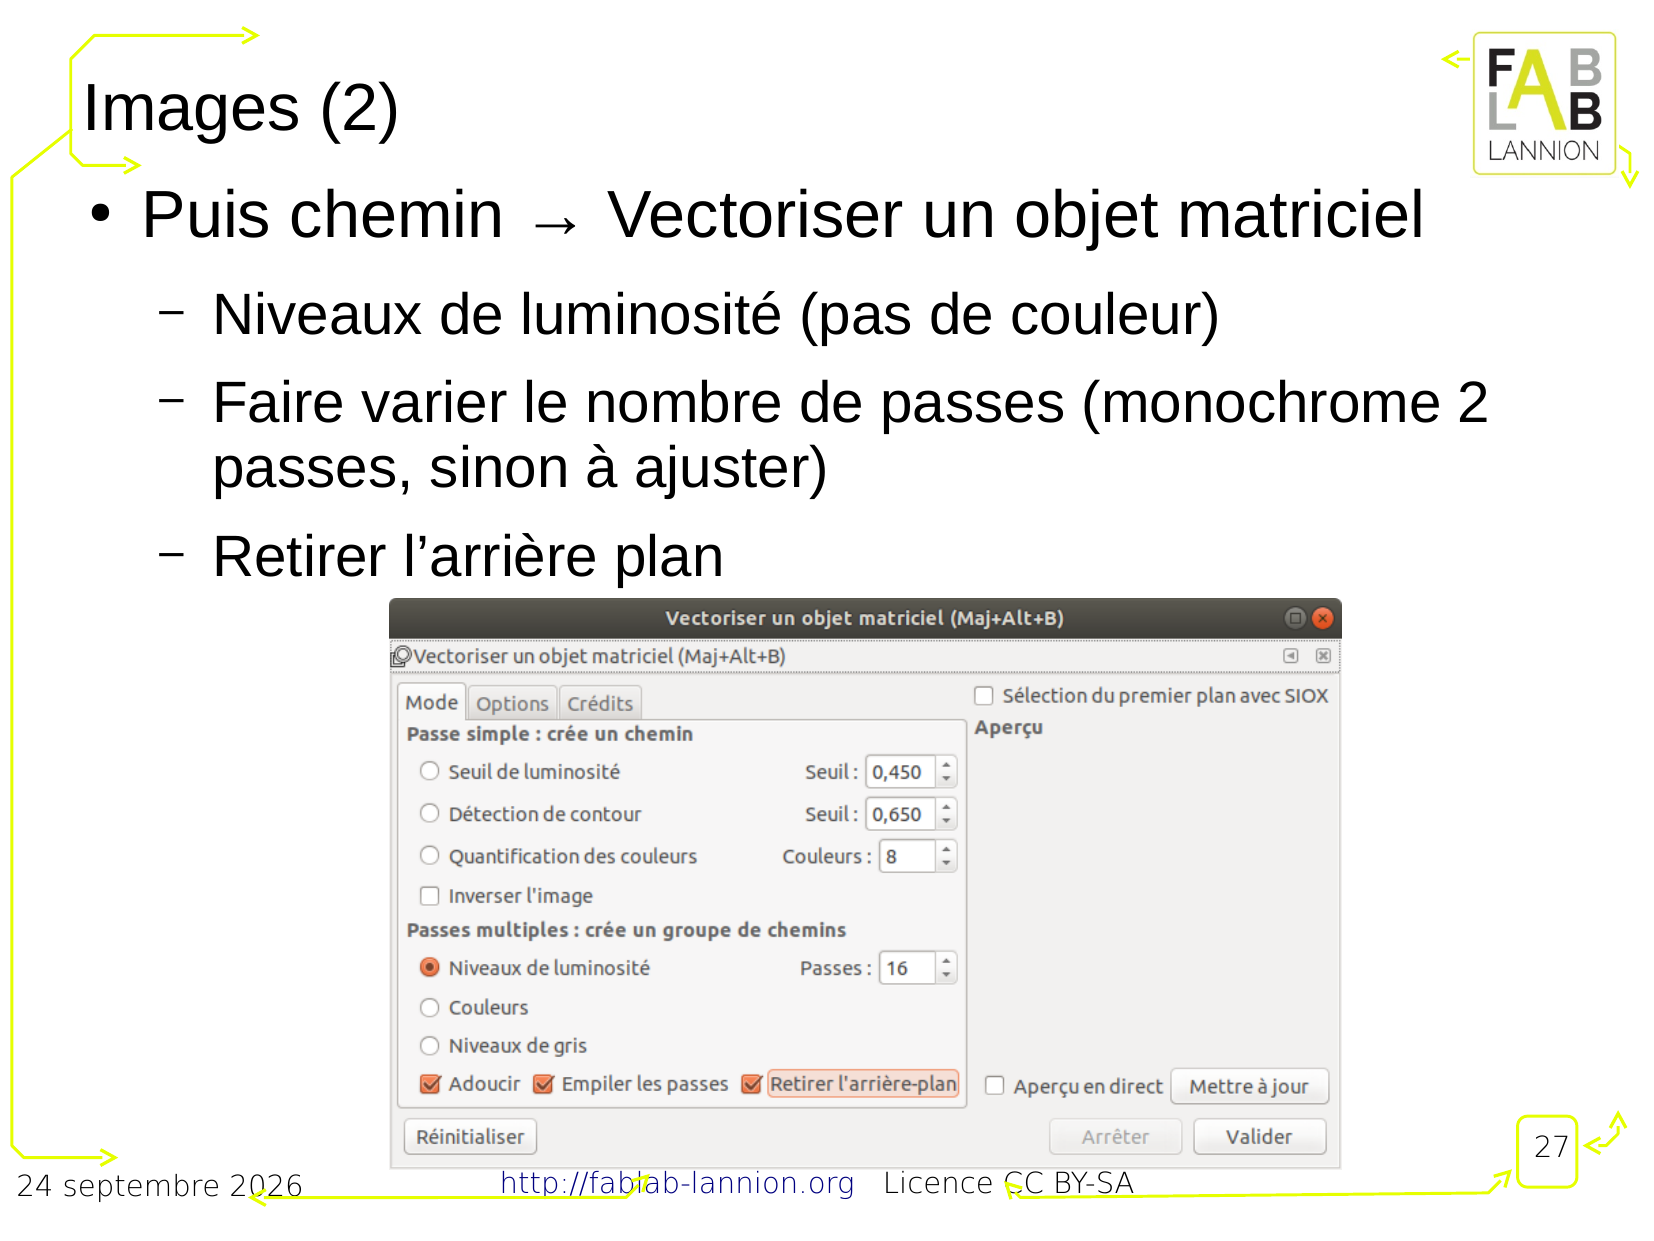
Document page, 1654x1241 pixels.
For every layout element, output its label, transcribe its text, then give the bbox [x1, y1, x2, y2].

picture [1470, 29, 1619, 178]
list Puis chemin → Vectoriser un objet matriciel Niveaux de luminosité (pas de couleur) Faire varier le nombre de passes (monochrome 2 passes, sinon à ajuster) Retirer l’arrière plan [70, 177, 1559, 897]
title Images (2) [82, 49, 1441, 166]
picture [389, 598, 1342, 1170]
